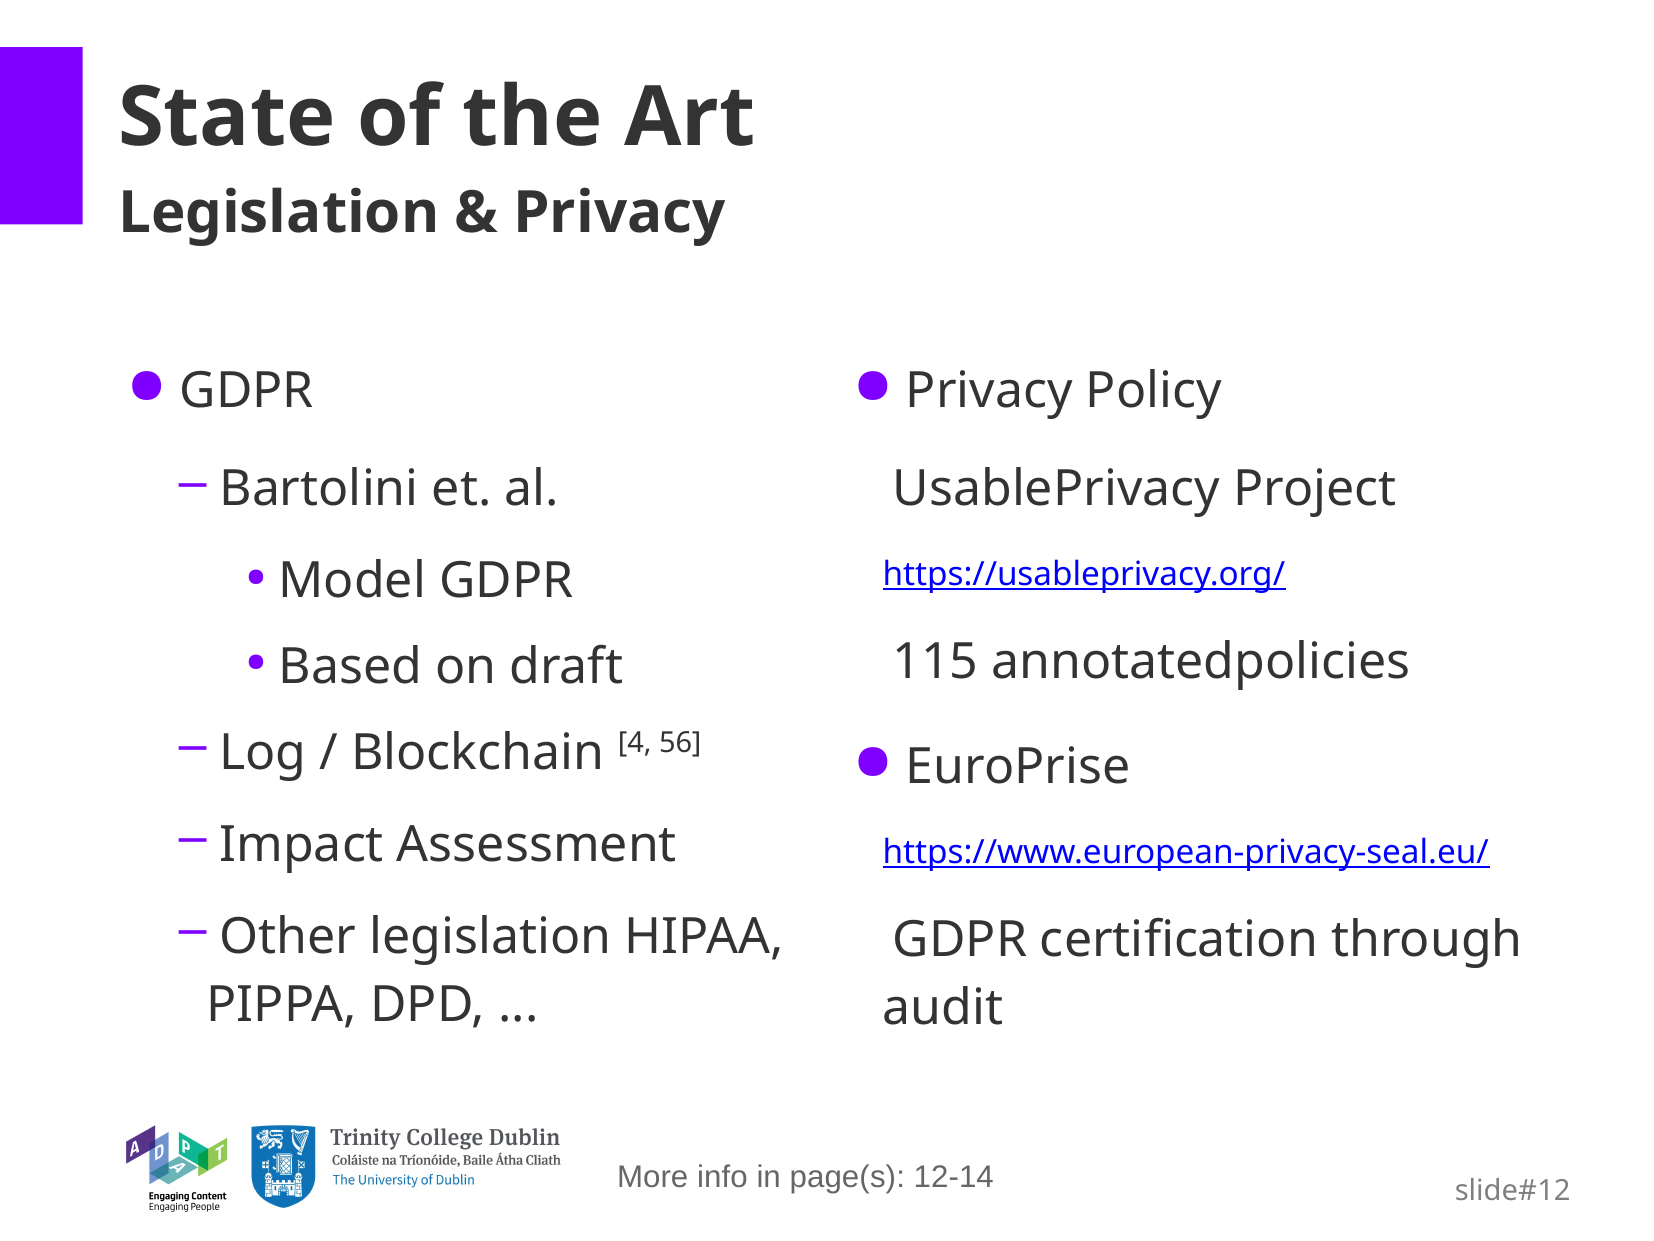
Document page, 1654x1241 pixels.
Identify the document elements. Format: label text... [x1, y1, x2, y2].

list GDPR Bartolini et. al. Model GDPR Based on draft Log / Blockchain [4, 56] Impact Assessment Other legislation HIPAA, PIPPA, DPD, ... [118, 354, 810, 1074]
list EuroPrise https://www.european-privacy-seal.eu/ GDPR certification through audit [844, 730, 1536, 1074]
picture [248, 1122, 564, 1211]
title State of the Art Legislation & Privacy [118, 49, 1571, 257]
picture [106, 1098, 247, 1239]
text_box More info in page(s): 12-14 [602, 1151, 1418, 1202]
list Privacy Policy UsablePrivacy Project https://usableprivacy.org/ 115 annotatedpolicies [844, 354, 1536, 698]
